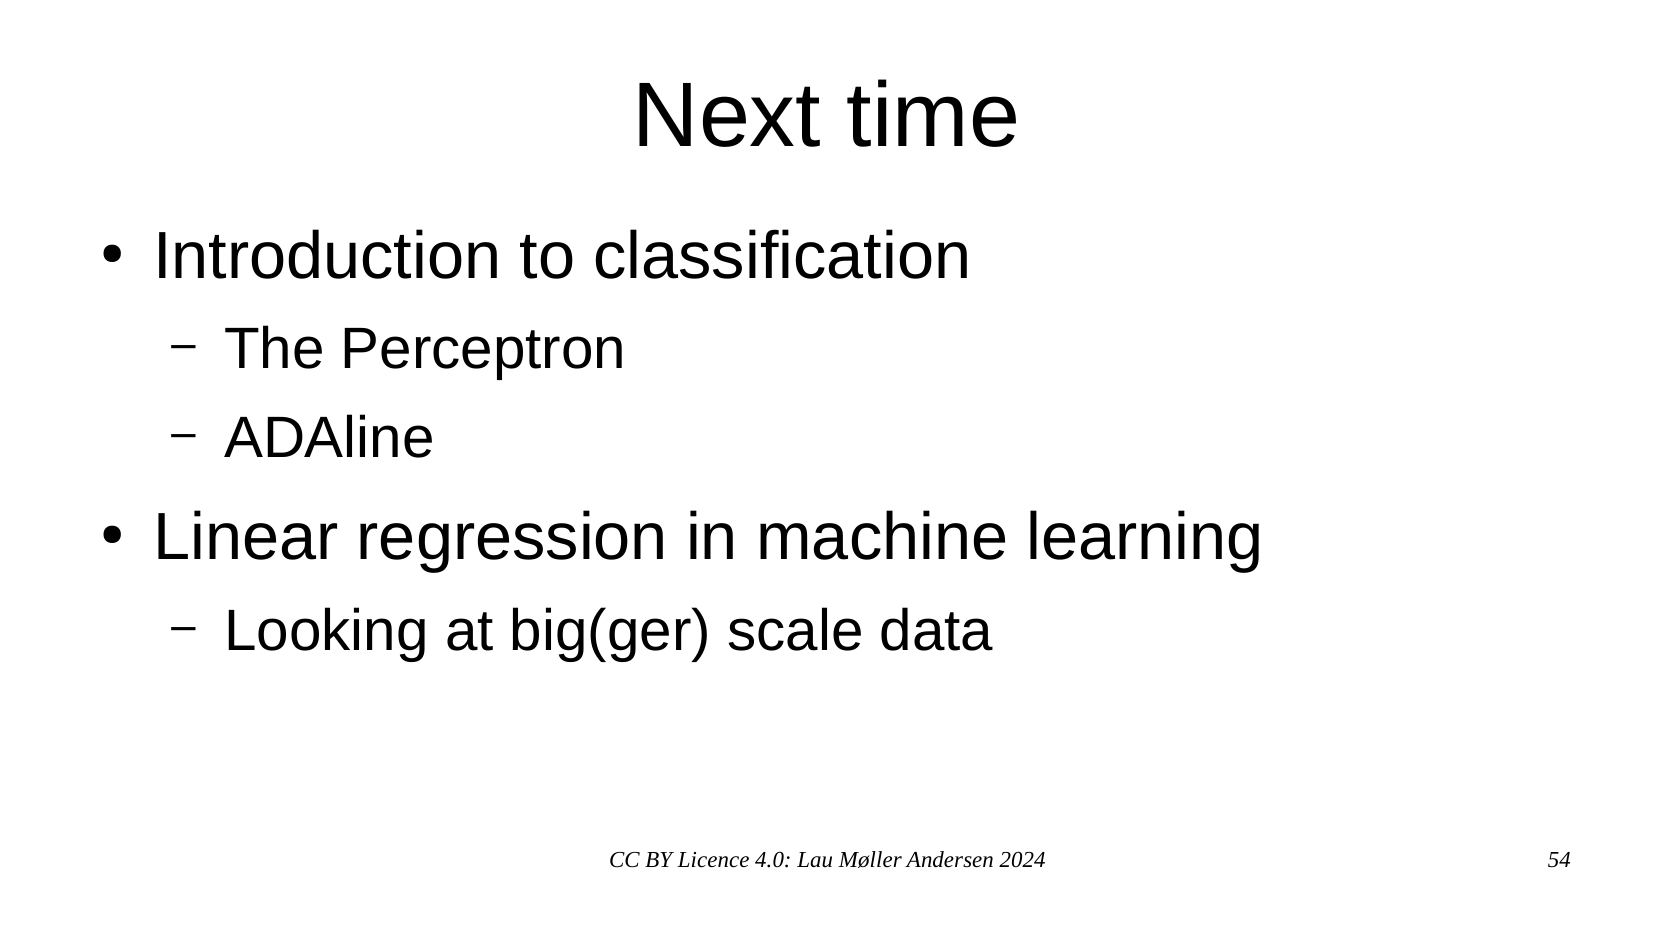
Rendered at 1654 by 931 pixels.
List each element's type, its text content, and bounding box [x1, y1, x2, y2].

title Next time [82, 37, 1571, 193]
list Introduction to classification The Perceptron ADAline Linear regression in machine learning Looking at big(ger) scale data [82, 217, 1571, 758]
